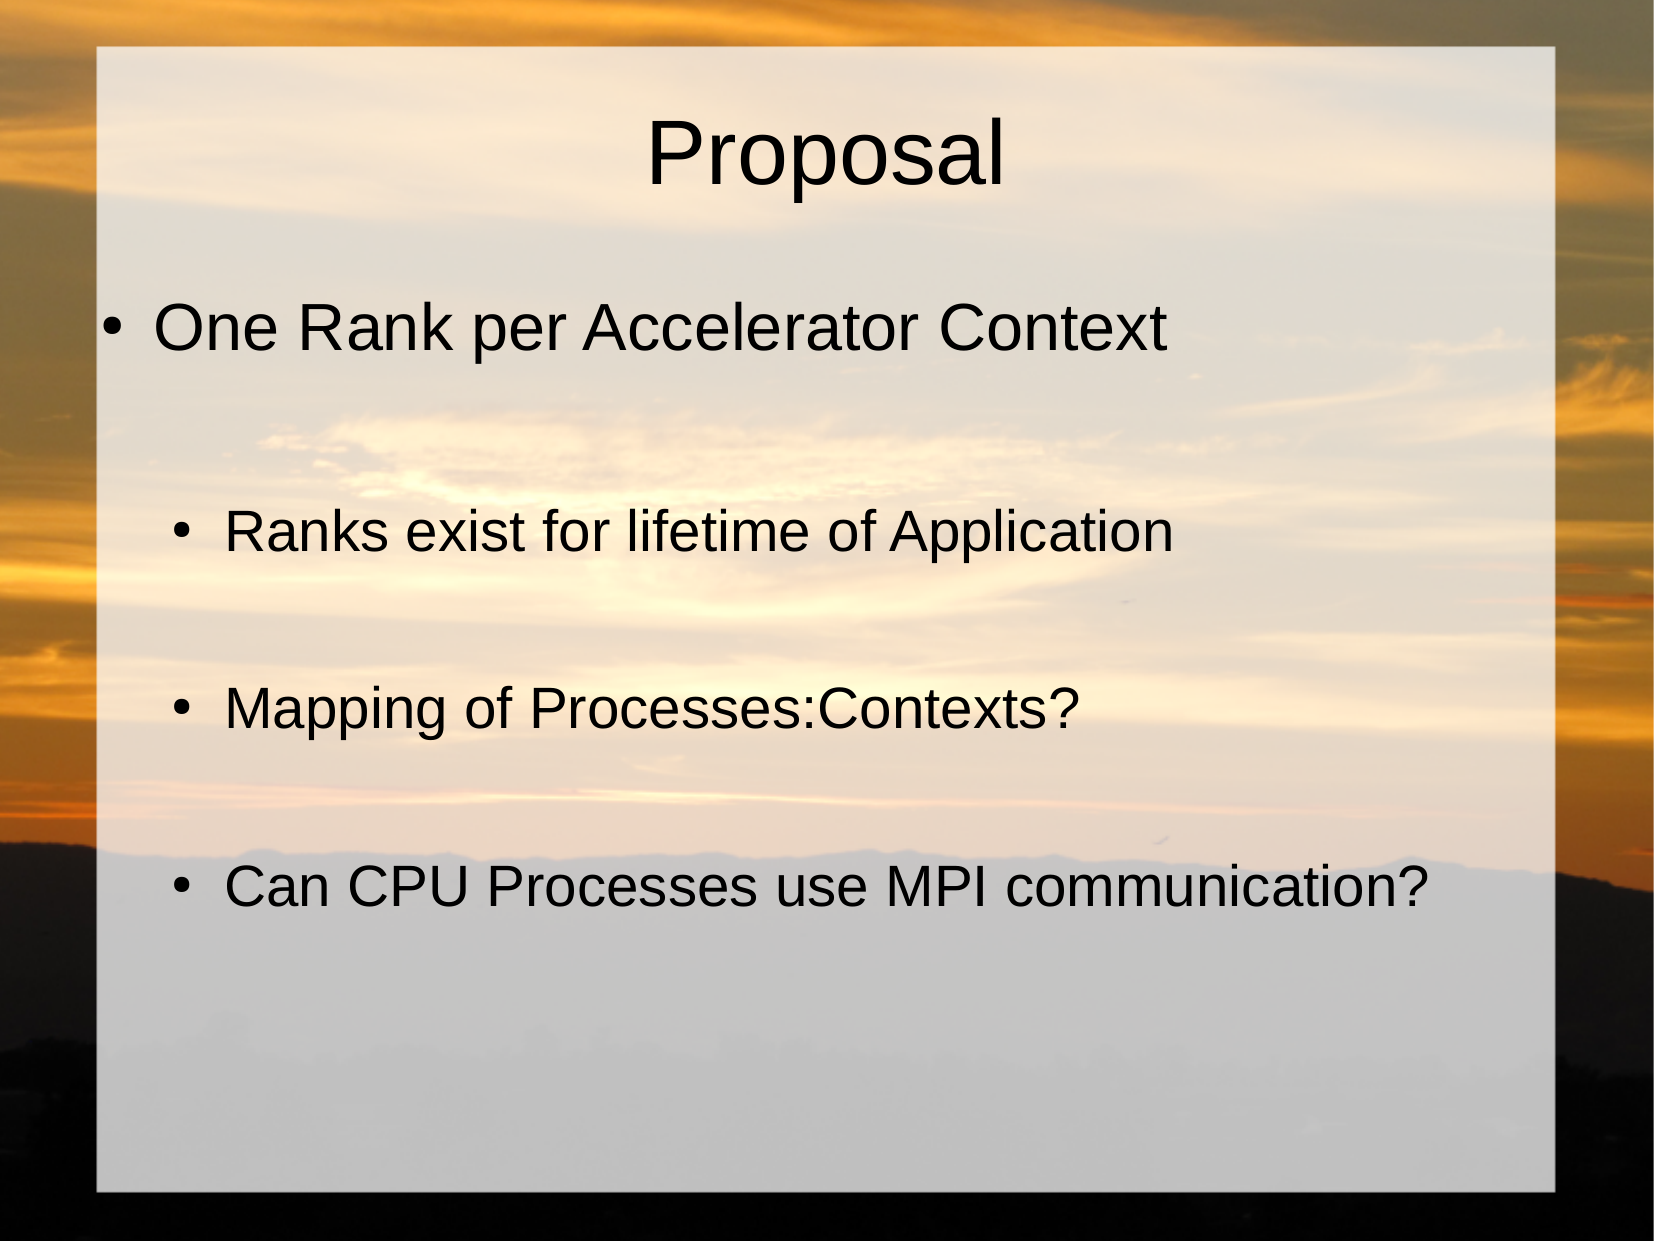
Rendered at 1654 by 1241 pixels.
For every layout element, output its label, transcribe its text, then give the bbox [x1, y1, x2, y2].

title Proposal [82, 49, 1571, 257]
picture [0, 0, 1654, 1241]
list One Rank per Accelerator Context Ranks exist for lifetime of Application Mapping of Processes:Contexts? Can CPU Processes use MPI communication? [82, 290, 1571, 1109]
